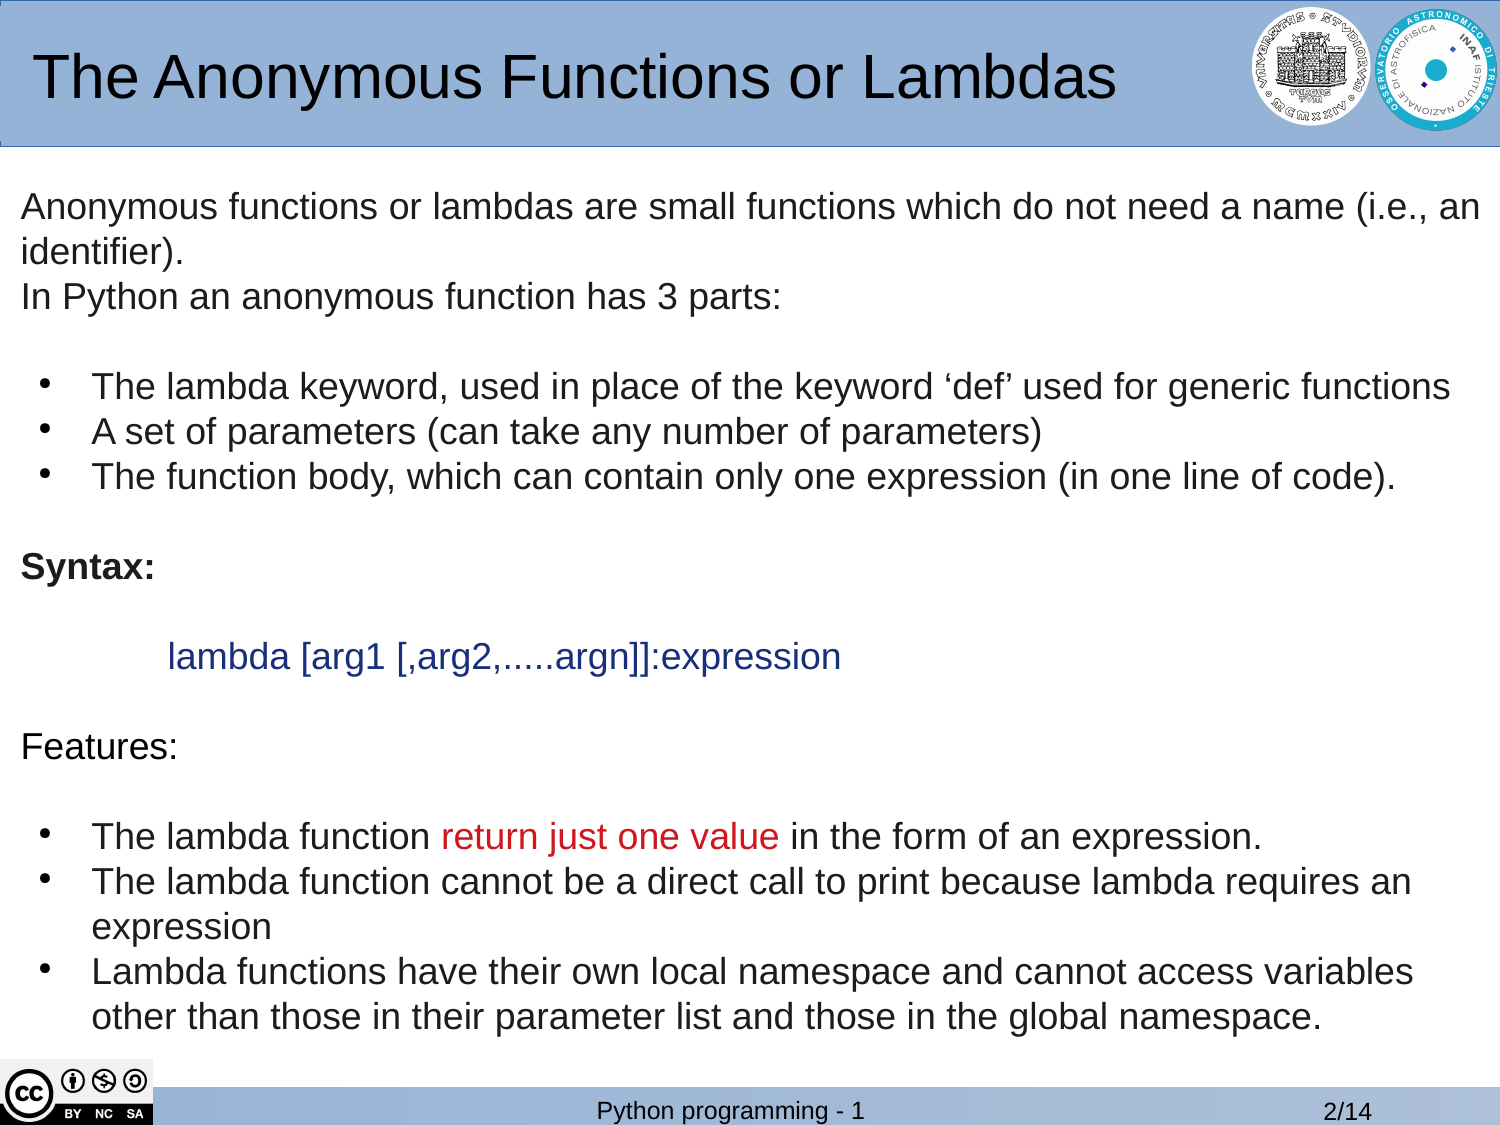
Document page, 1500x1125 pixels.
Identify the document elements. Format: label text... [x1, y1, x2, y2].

list Anonymous functions or lambdas are small functions which do not need a name (i.e., an identifier). In Python an anonymous function has 3 parts: The lambda keyword, used in place of the keyword ‘def’ used for generic functions A set of parameters (can take any number of parameters) The function body, which can contain only one expression (in one line of code). Syntax: lambda [arg1 [,arg2,.....argn]]:expression Features: The lambda function return just one value in the form of an expression. The lambda function cannot be a direct call to print because lambda requires an expression Lambda functions have their own local namespace and cannot access variables other than those in their parameter list and those in the global namespace. [5, 174, 1500, 1111]
picture [1252, 0, 1500, 156]
picture [0, 1059, 153, 1125]
text_box The Anonymous Functions or Lambdas [0, 5, 1243, 141]
